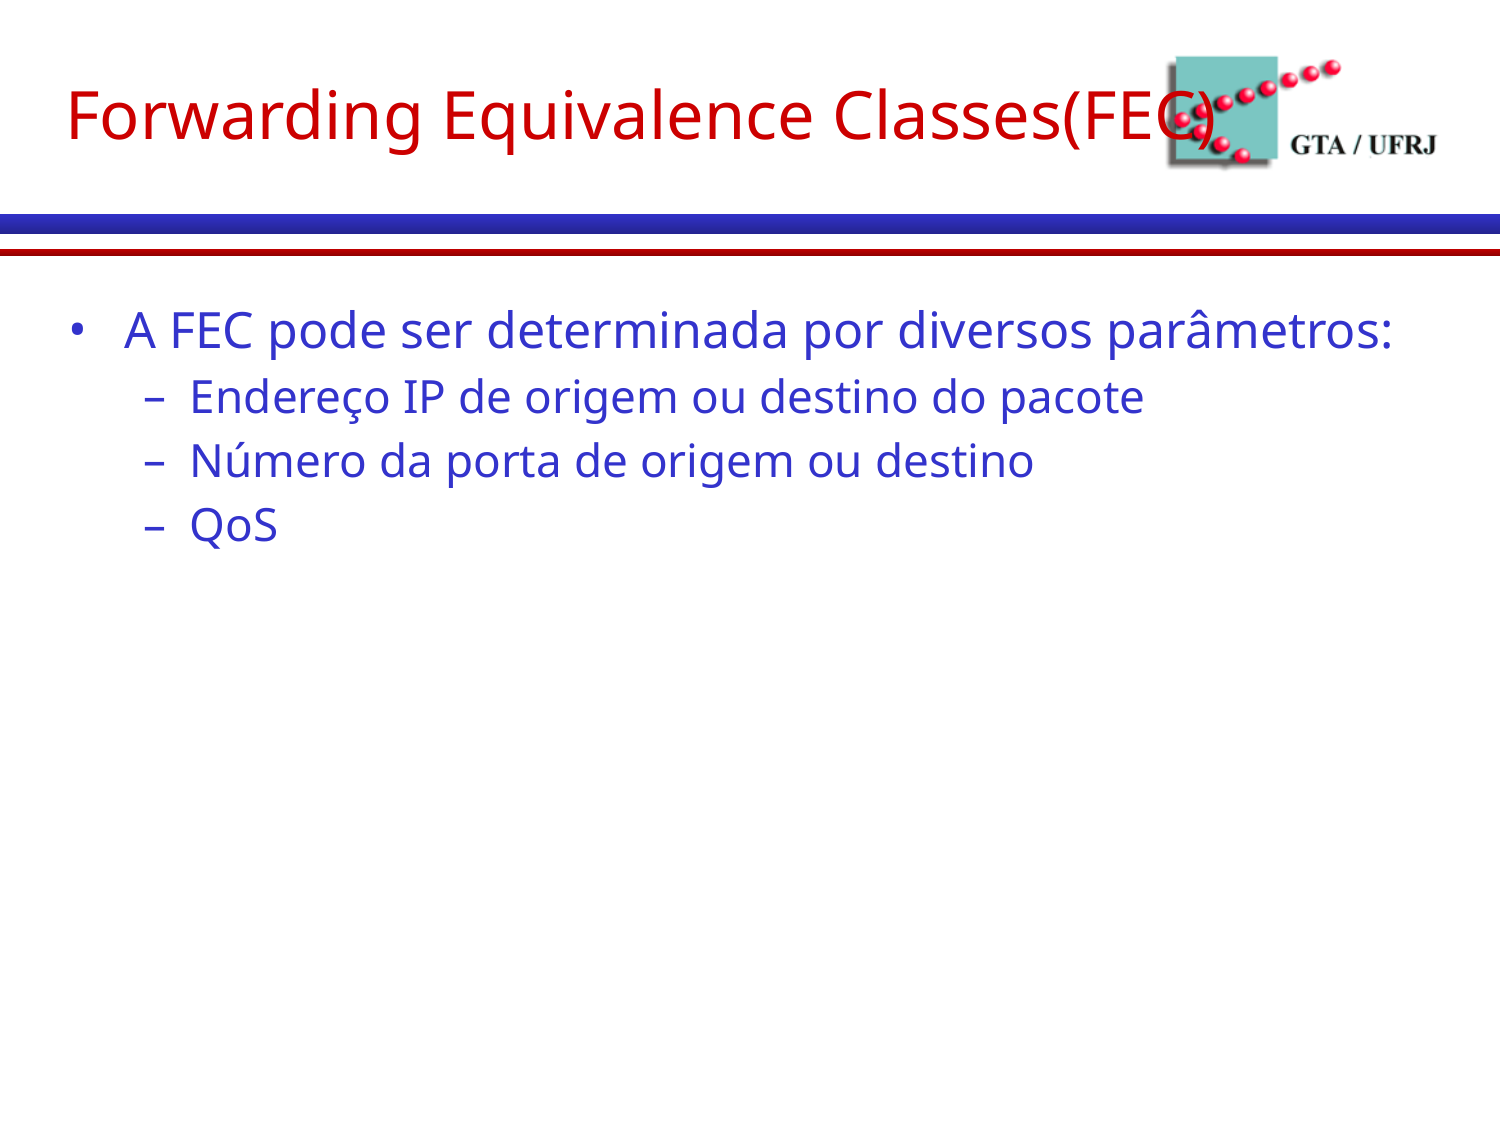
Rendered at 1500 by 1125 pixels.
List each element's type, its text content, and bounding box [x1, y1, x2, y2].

picture [1374, 50, 1446, 174]
title Forwarding Equivalence Classes(FEC) [50, 37, 1374, 189]
list A FEC pode ser determinada por diversos parâmetros: Endereço IP de origem ou destino do pacote Número da porta de origem ou destino QoS [53, 290, 1447, 1083]
